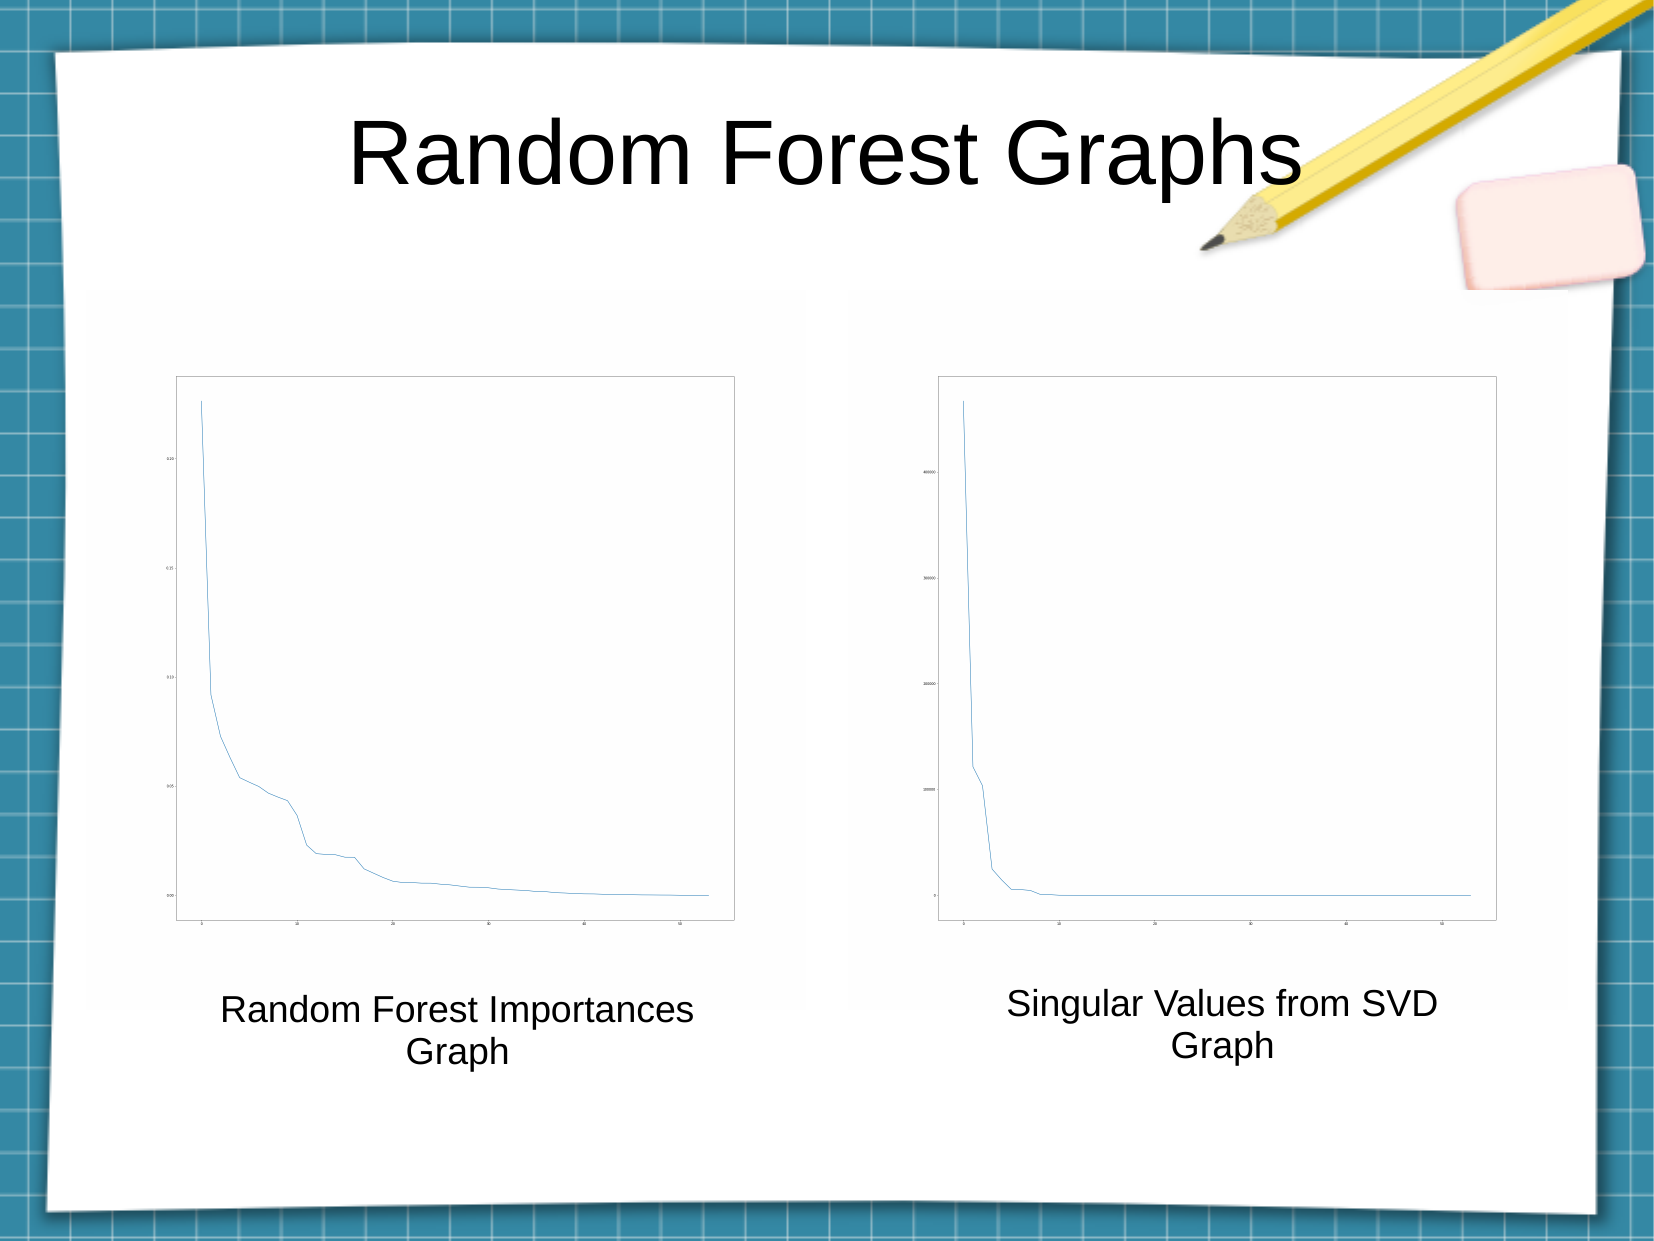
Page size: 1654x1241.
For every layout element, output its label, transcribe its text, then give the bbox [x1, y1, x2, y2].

picture [0, 0, 1654, 1241]
title Random Forest Graphs [82, 49, 1571, 257]
text_box Random Forest Importances Graph [180, 981, 736, 1126]
text_box Singular Values from SVD Graph [945, 975, 1501, 1119]
